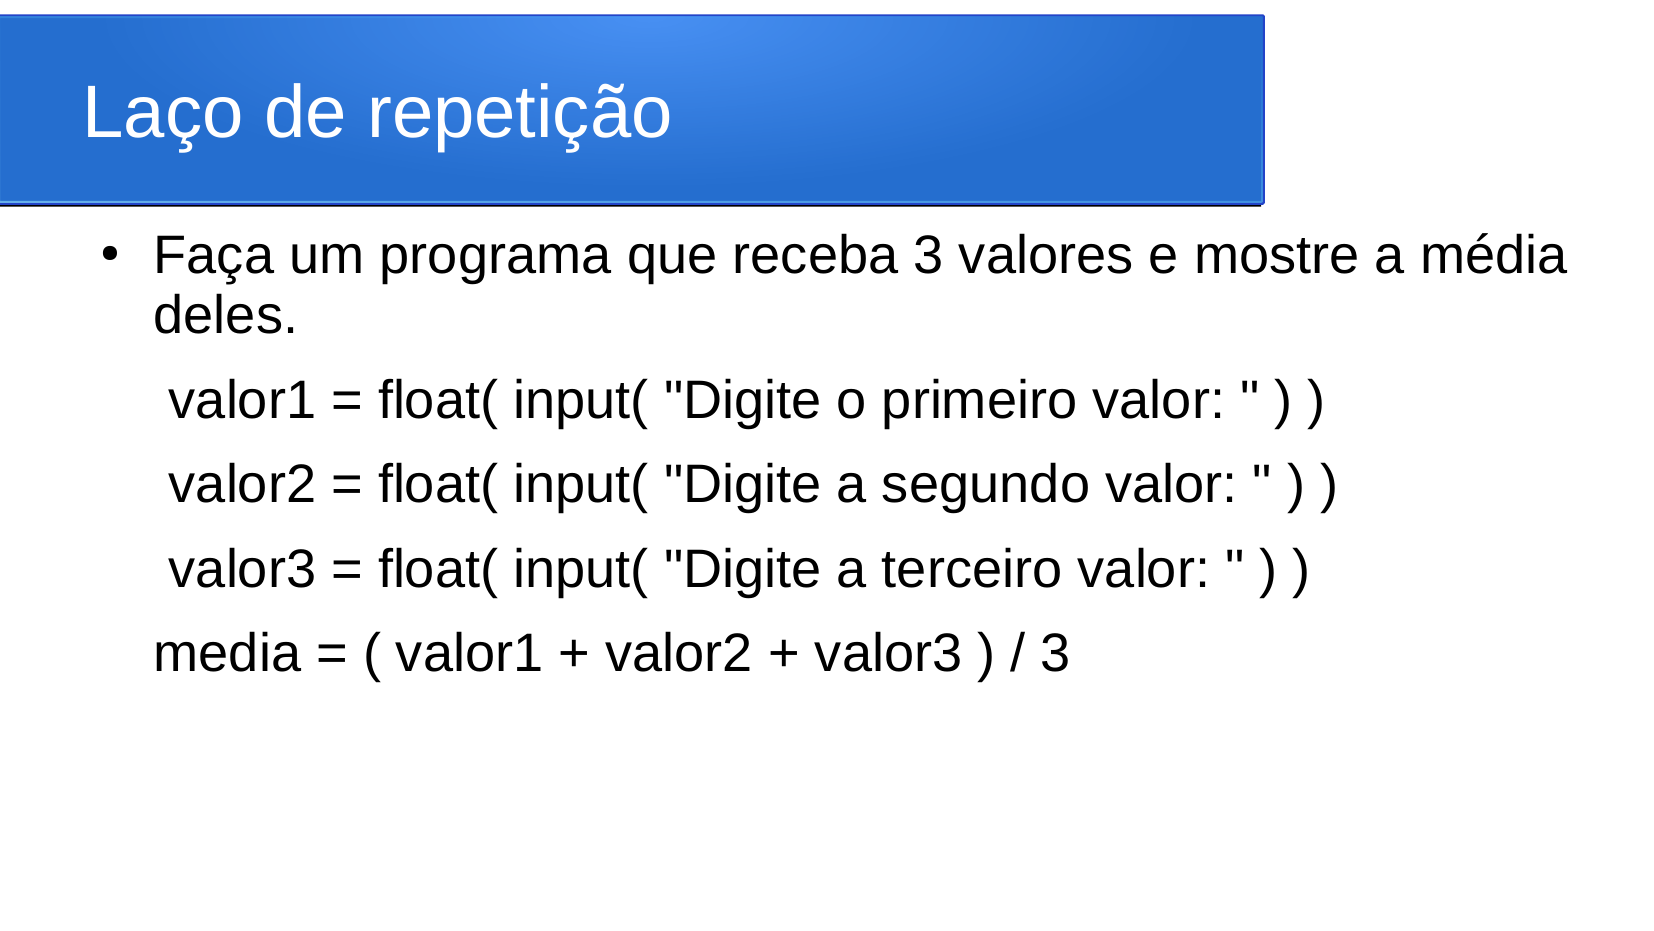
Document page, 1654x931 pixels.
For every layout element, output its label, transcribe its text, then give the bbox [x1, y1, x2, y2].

list Faça um programa que receba 3 valores e mostre a média deles. valor1 = float( input( "Digite o primeiro valor: " ) ) valor2 = float( input( "Digite a segundo valor: " ) ) valor3 = float( input( "Digite a terceiro valor: " ) ) media = ( valor1 + valor2 + valor3 ) / 3 [82, 224, 1571, 764]
title Laço de repetição [82, 35, 1235, 189]
